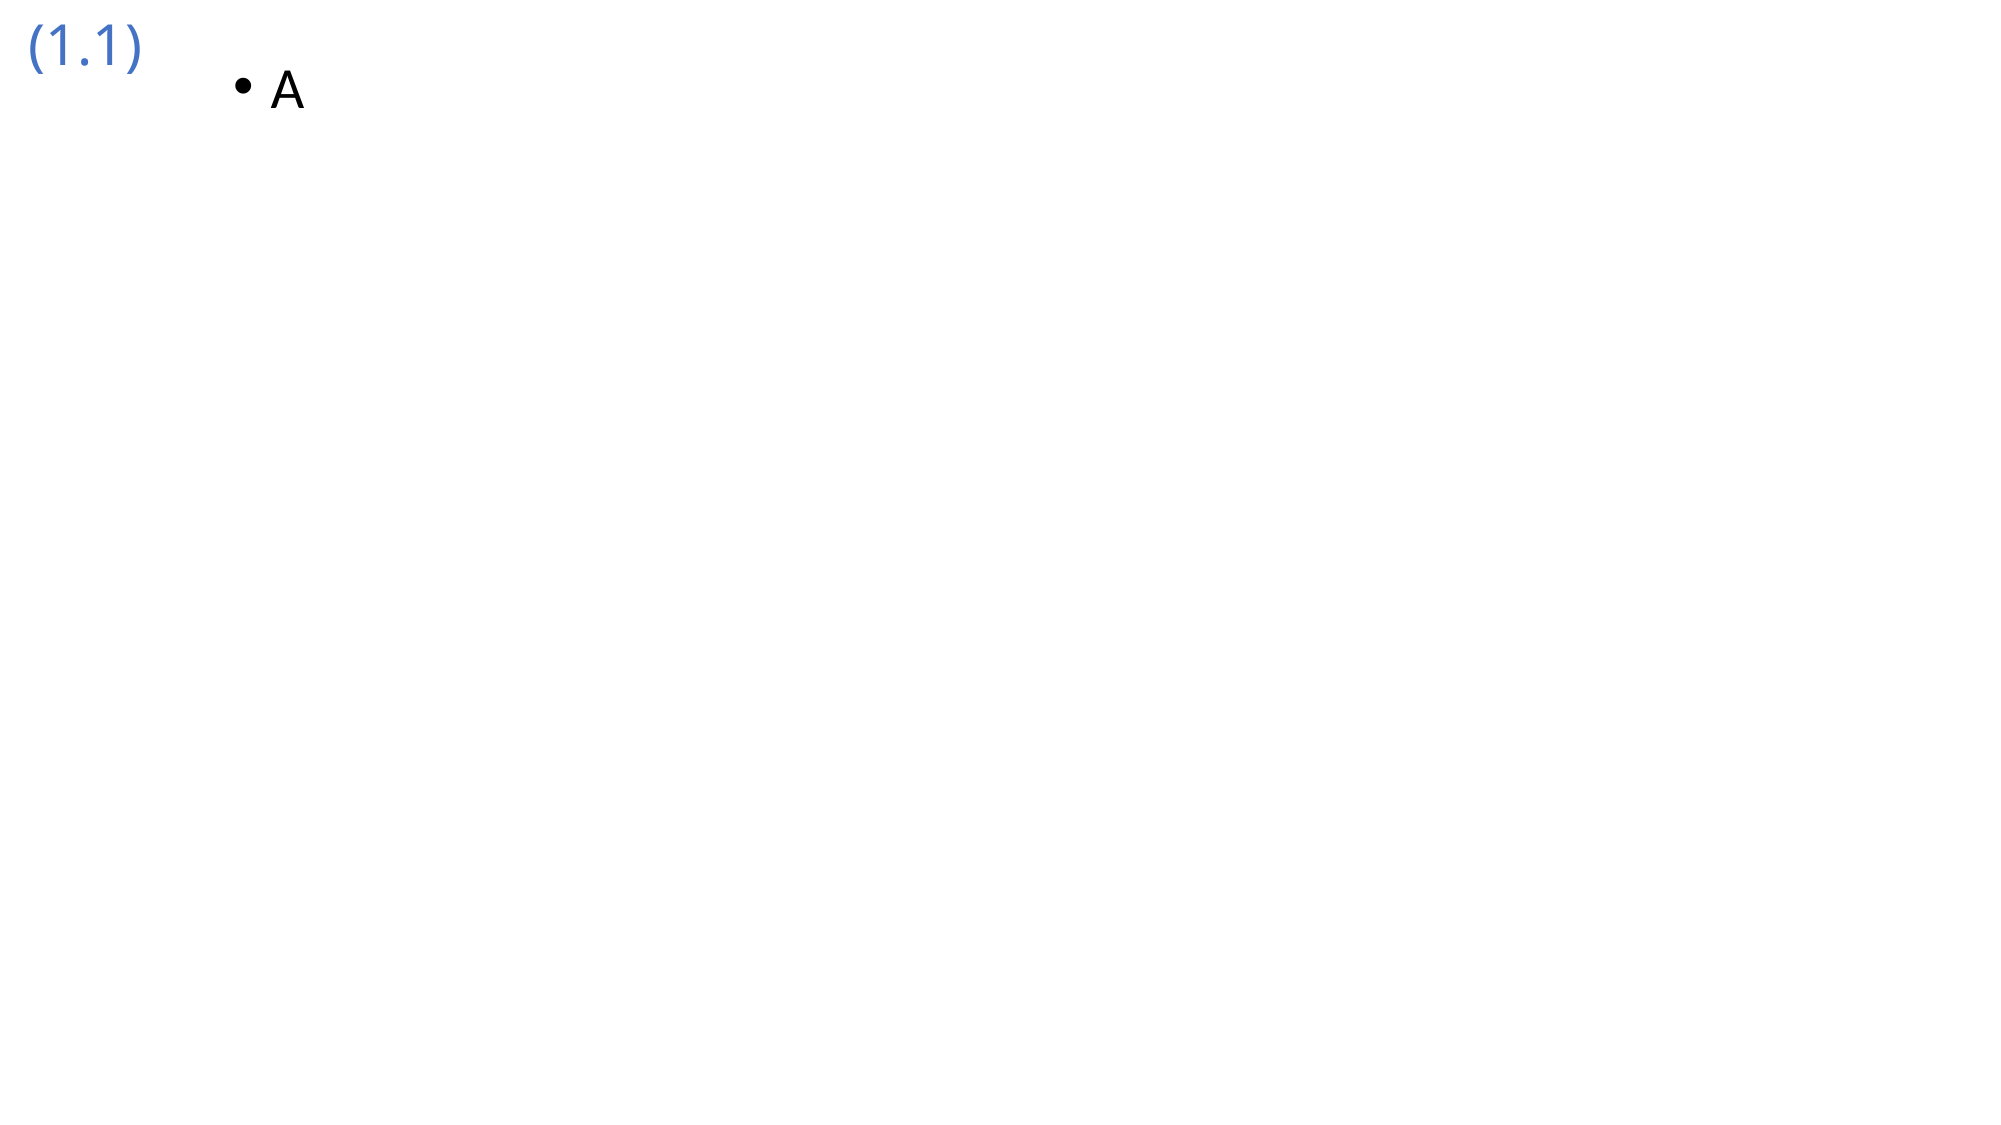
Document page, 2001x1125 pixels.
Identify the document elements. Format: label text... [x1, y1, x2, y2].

title (1.1) [13, 9, 160, 92]
list A [218, 50, 1783, 555]
